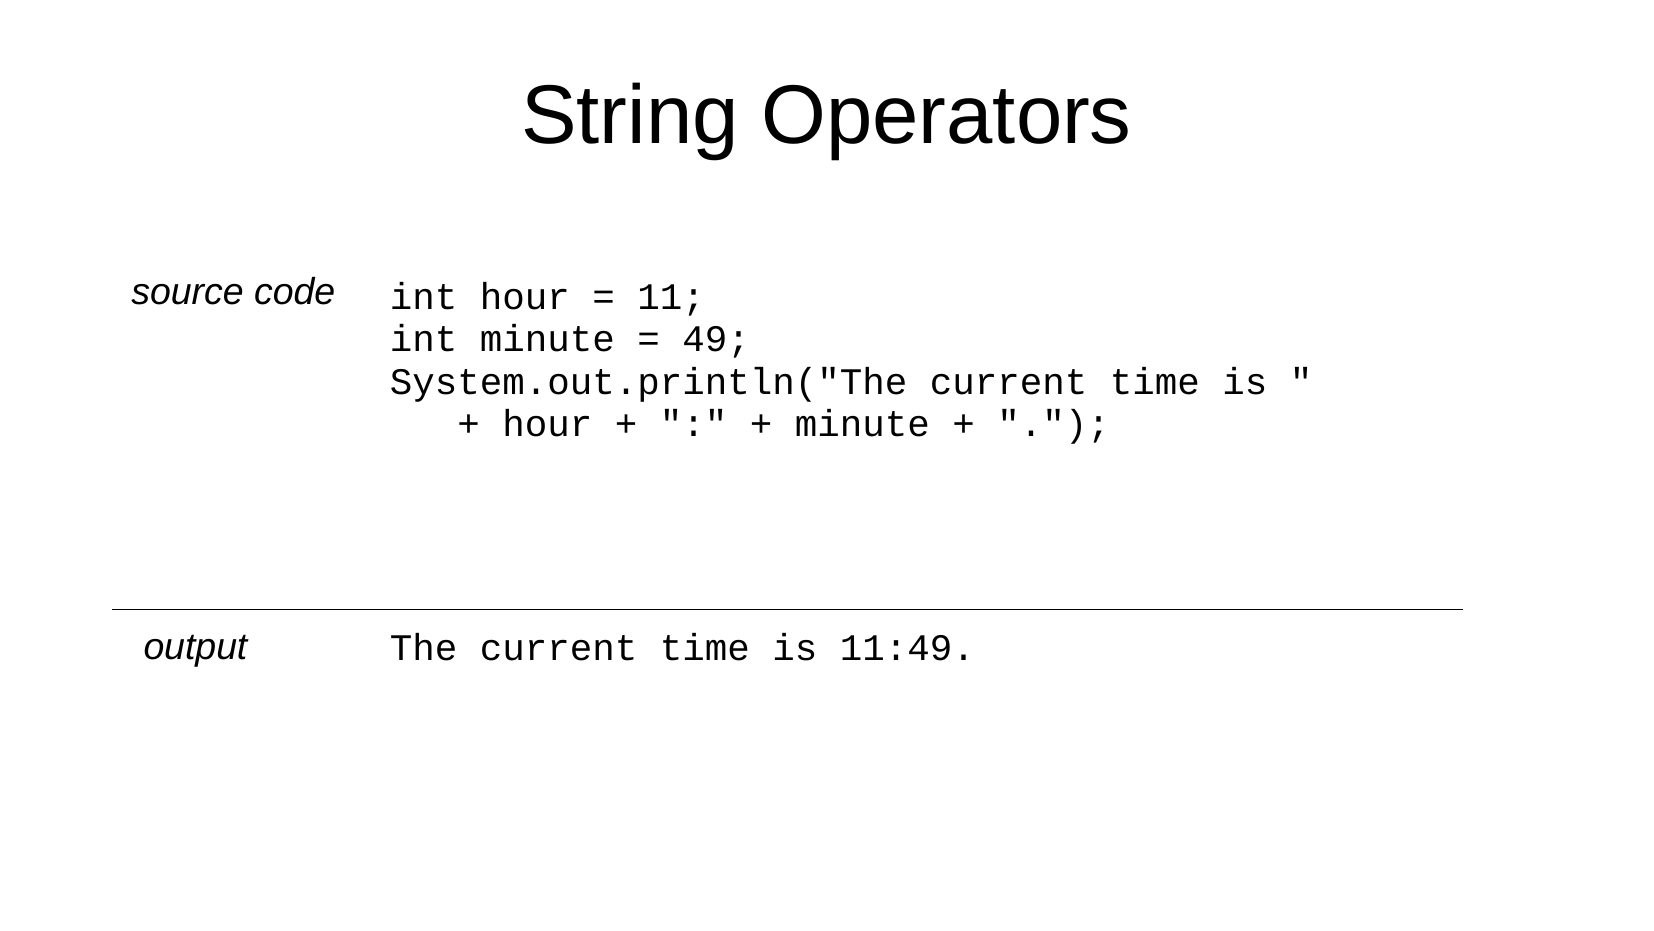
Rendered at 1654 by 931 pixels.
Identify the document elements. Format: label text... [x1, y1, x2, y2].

text_box output [128, 618, 263, 676]
text_box source code [116, 263, 351, 320]
title String Operators [82, 37, 1571, 193]
text_box The current time is 11:49. [375, 621, 990, 680]
text_box int hour = 11; int minute = 49; System.out.println("The current time is " + hour + ":" + minute + "."); [375, 270, 1328, 584]
